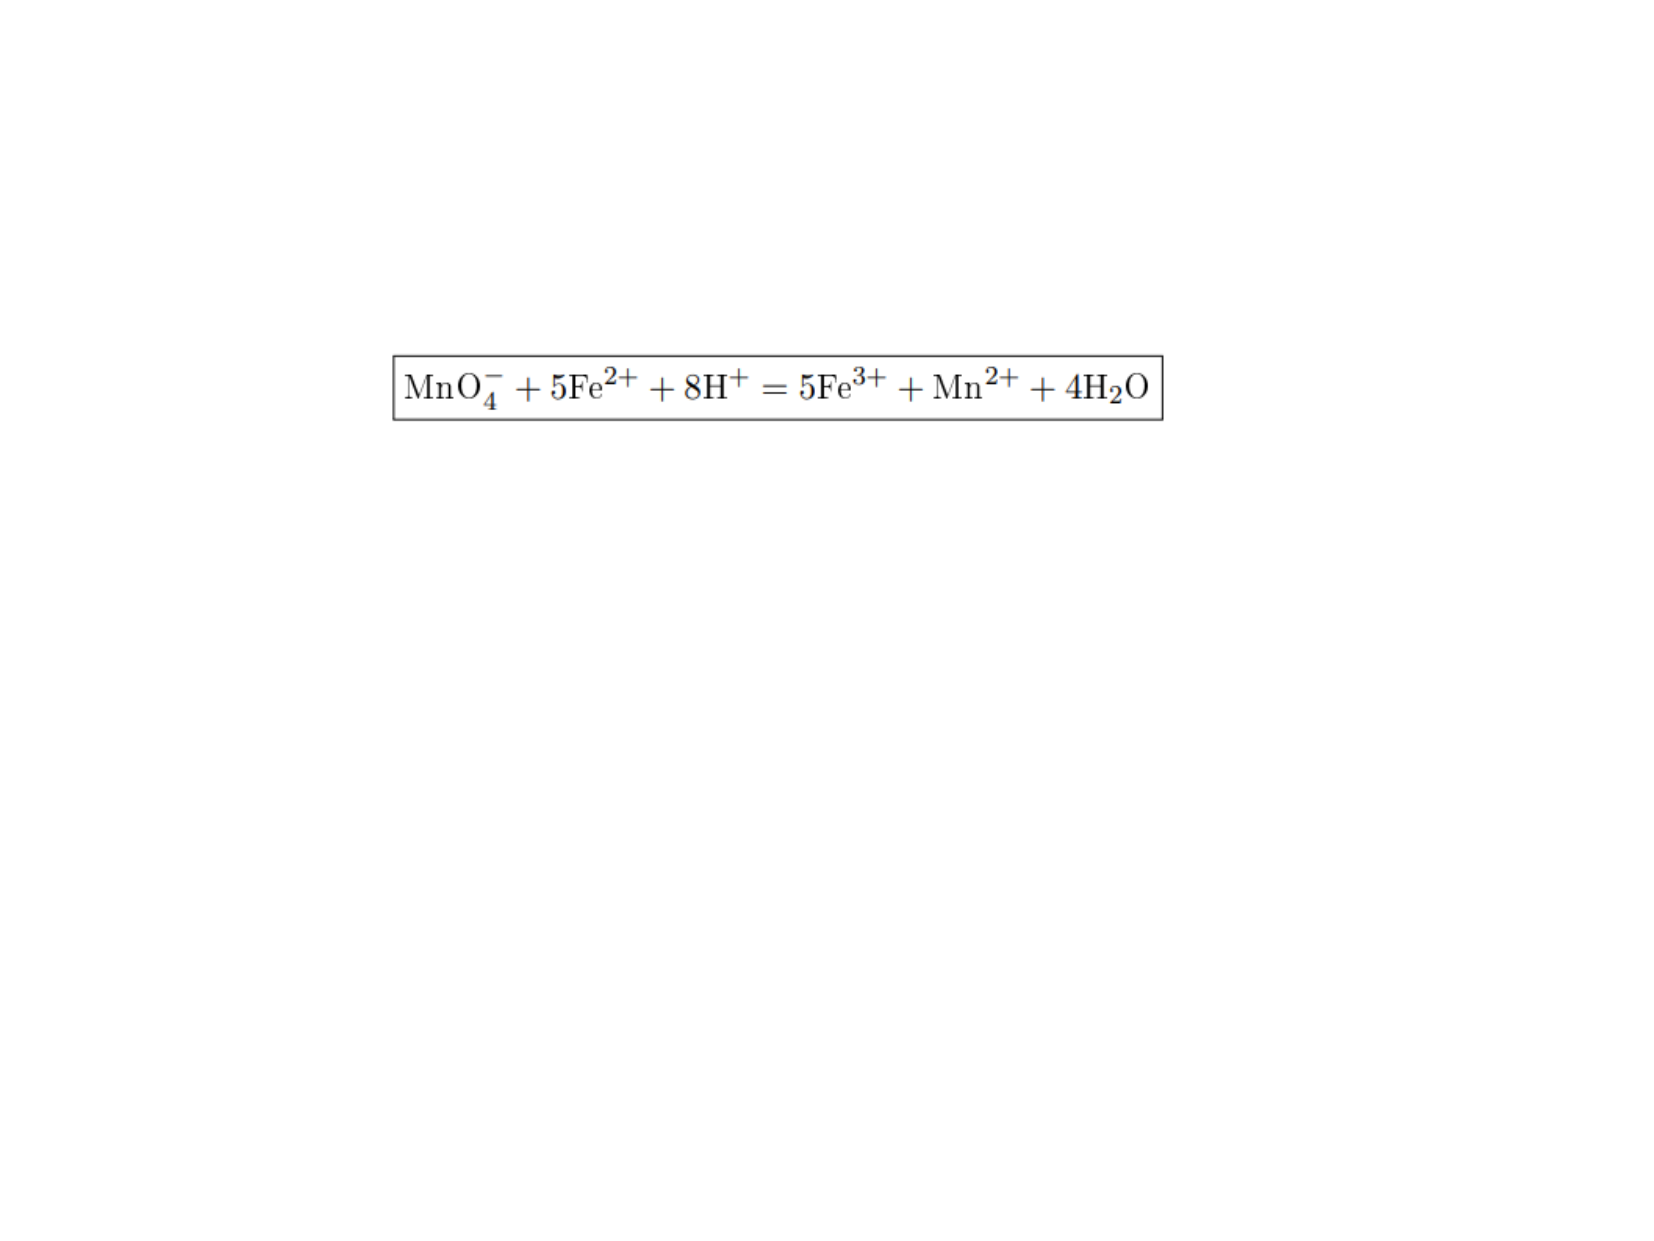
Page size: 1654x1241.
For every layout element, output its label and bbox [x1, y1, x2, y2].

picture [388, 351, 1170, 426]
